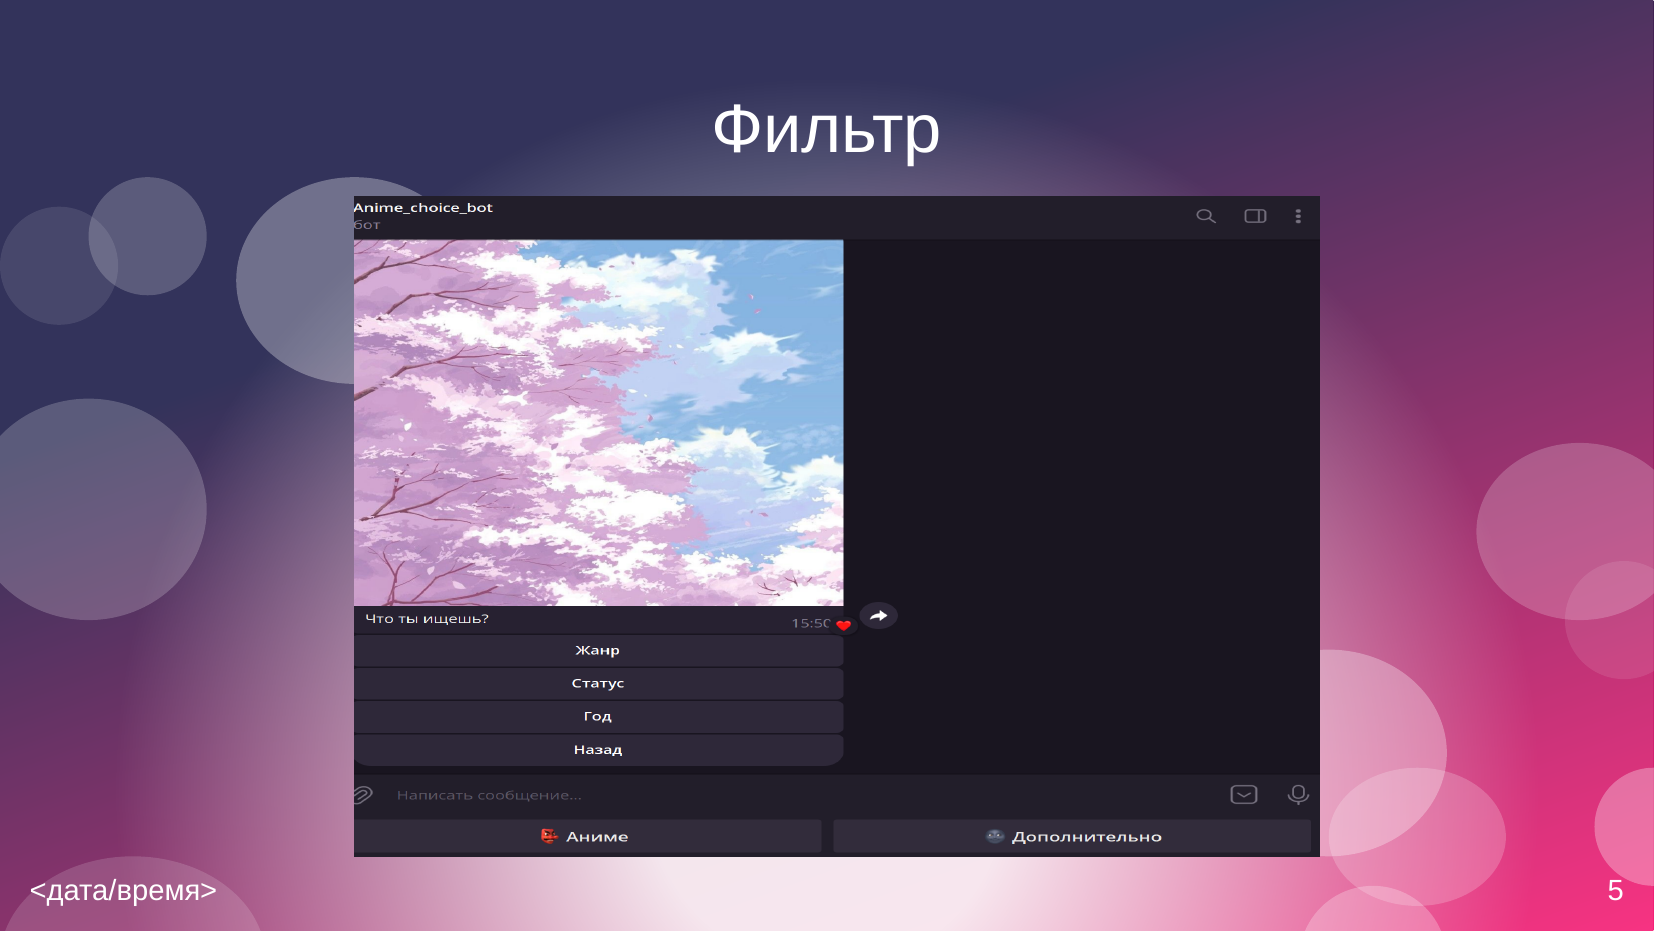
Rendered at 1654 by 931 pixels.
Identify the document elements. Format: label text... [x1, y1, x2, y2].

picture [354, 196, 1320, 857]
title Фильтр [88, 44, 1565, 207]
